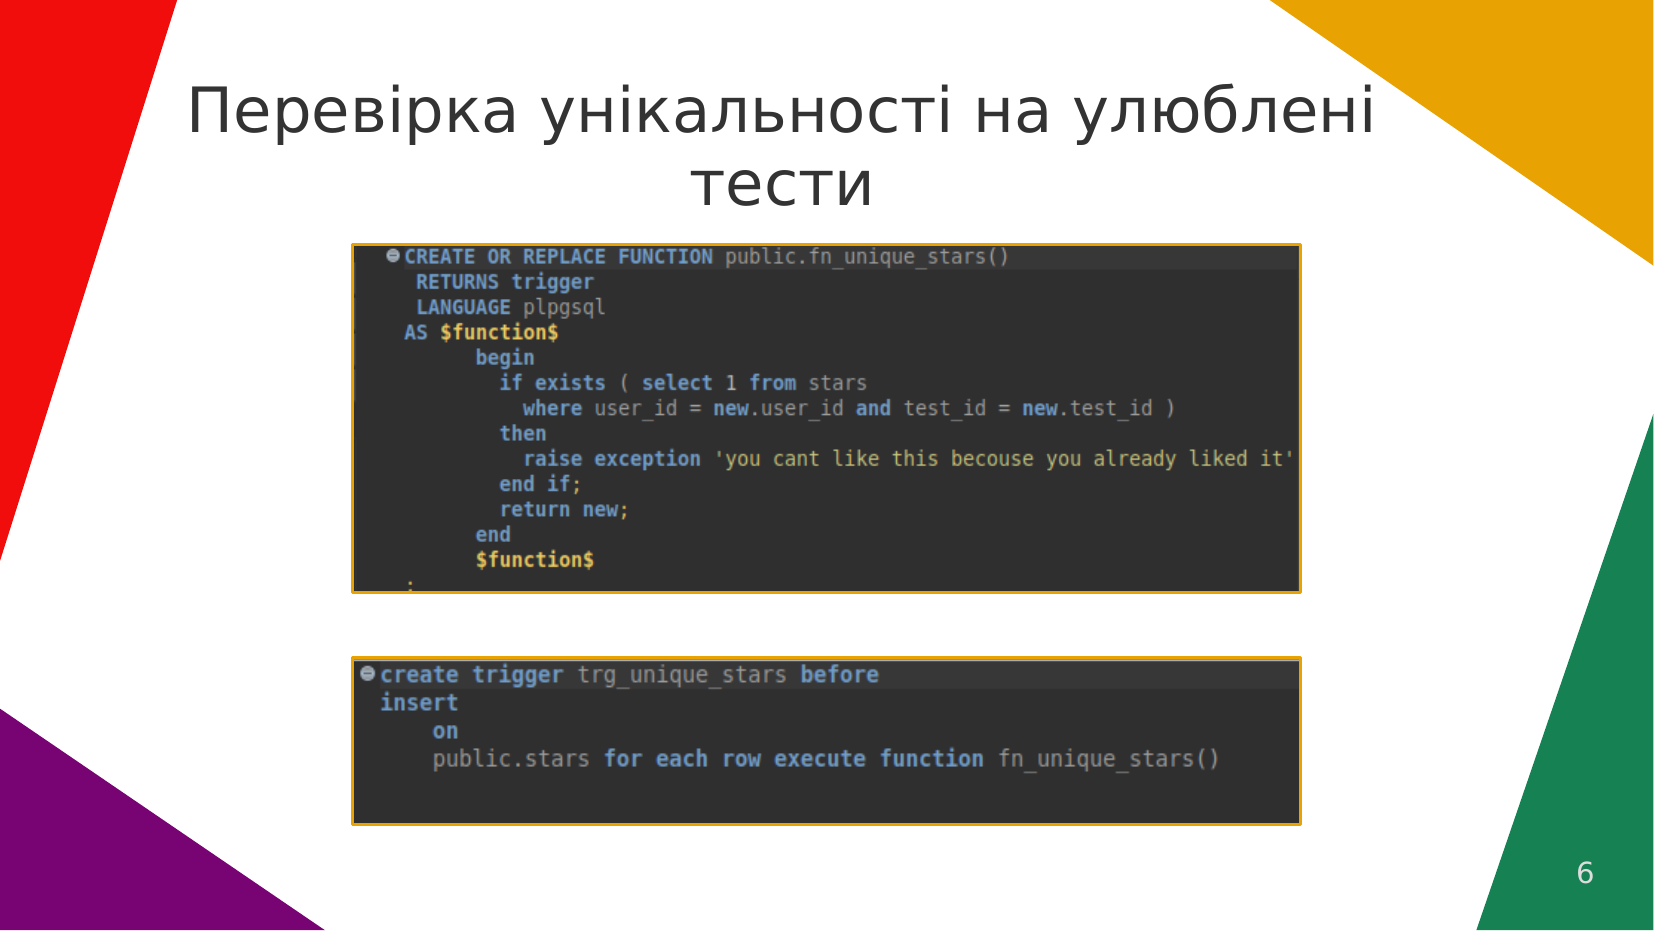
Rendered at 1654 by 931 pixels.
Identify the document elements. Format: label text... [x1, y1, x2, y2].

picture [354, 658, 1300, 823]
title Перевірка унікальності на улюблені тести [118, 59, 1447, 237]
picture [354, 246, 1300, 591]
